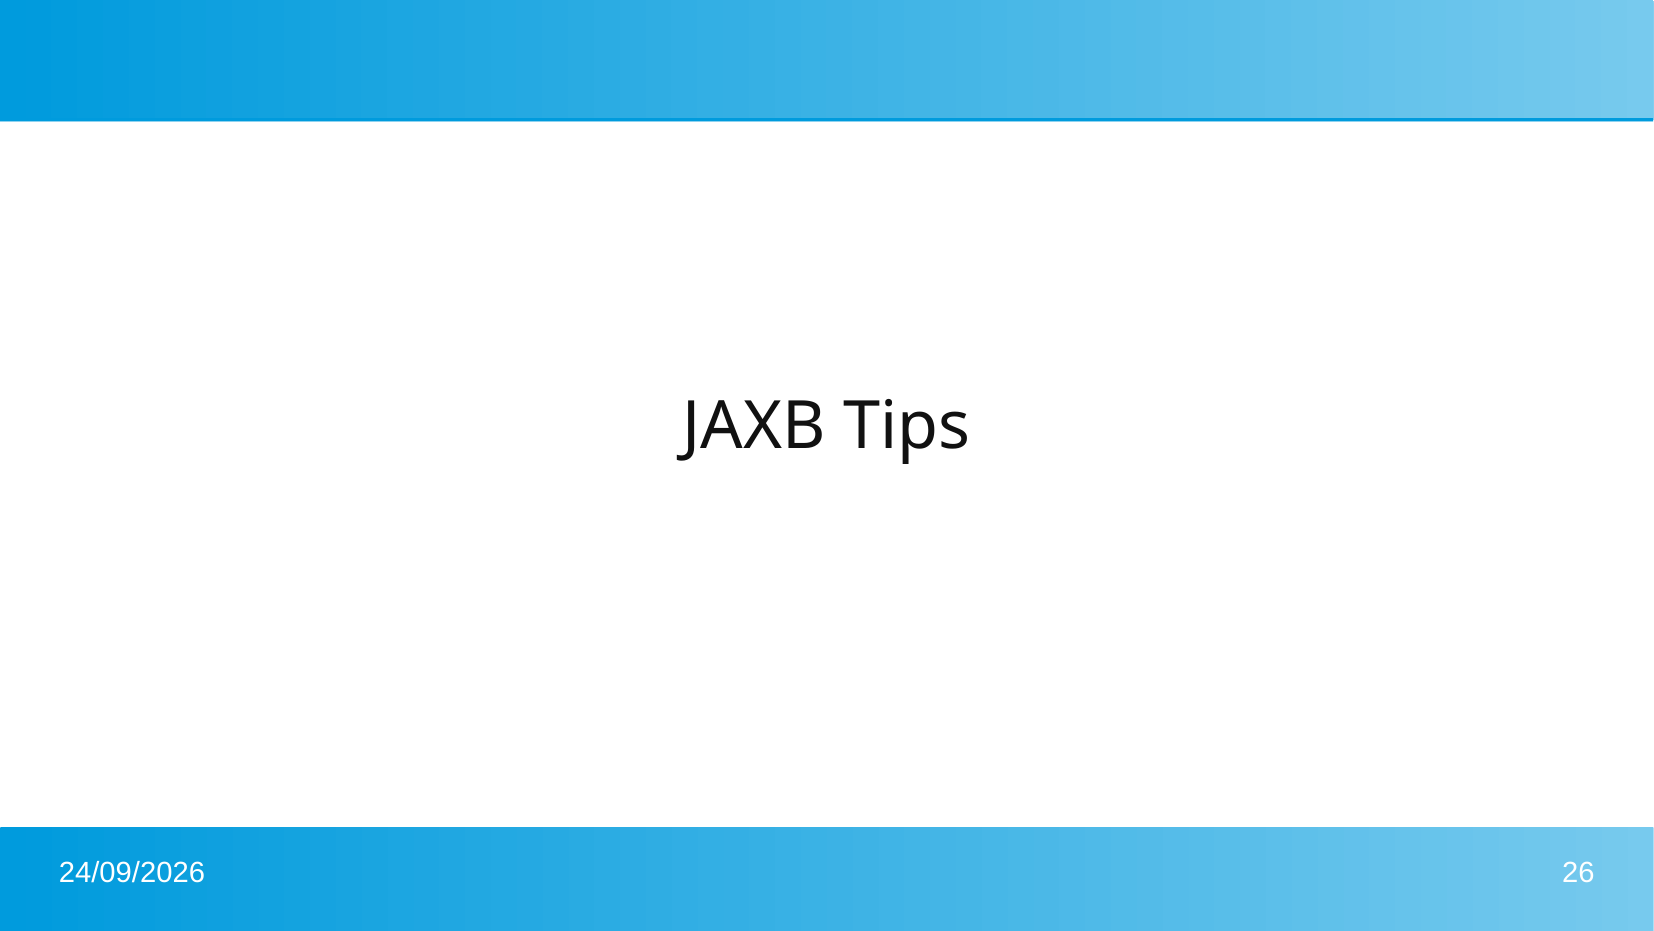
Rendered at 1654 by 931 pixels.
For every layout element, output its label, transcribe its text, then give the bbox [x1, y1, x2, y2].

title JAXB Tips [59, 383, 1595, 463]
